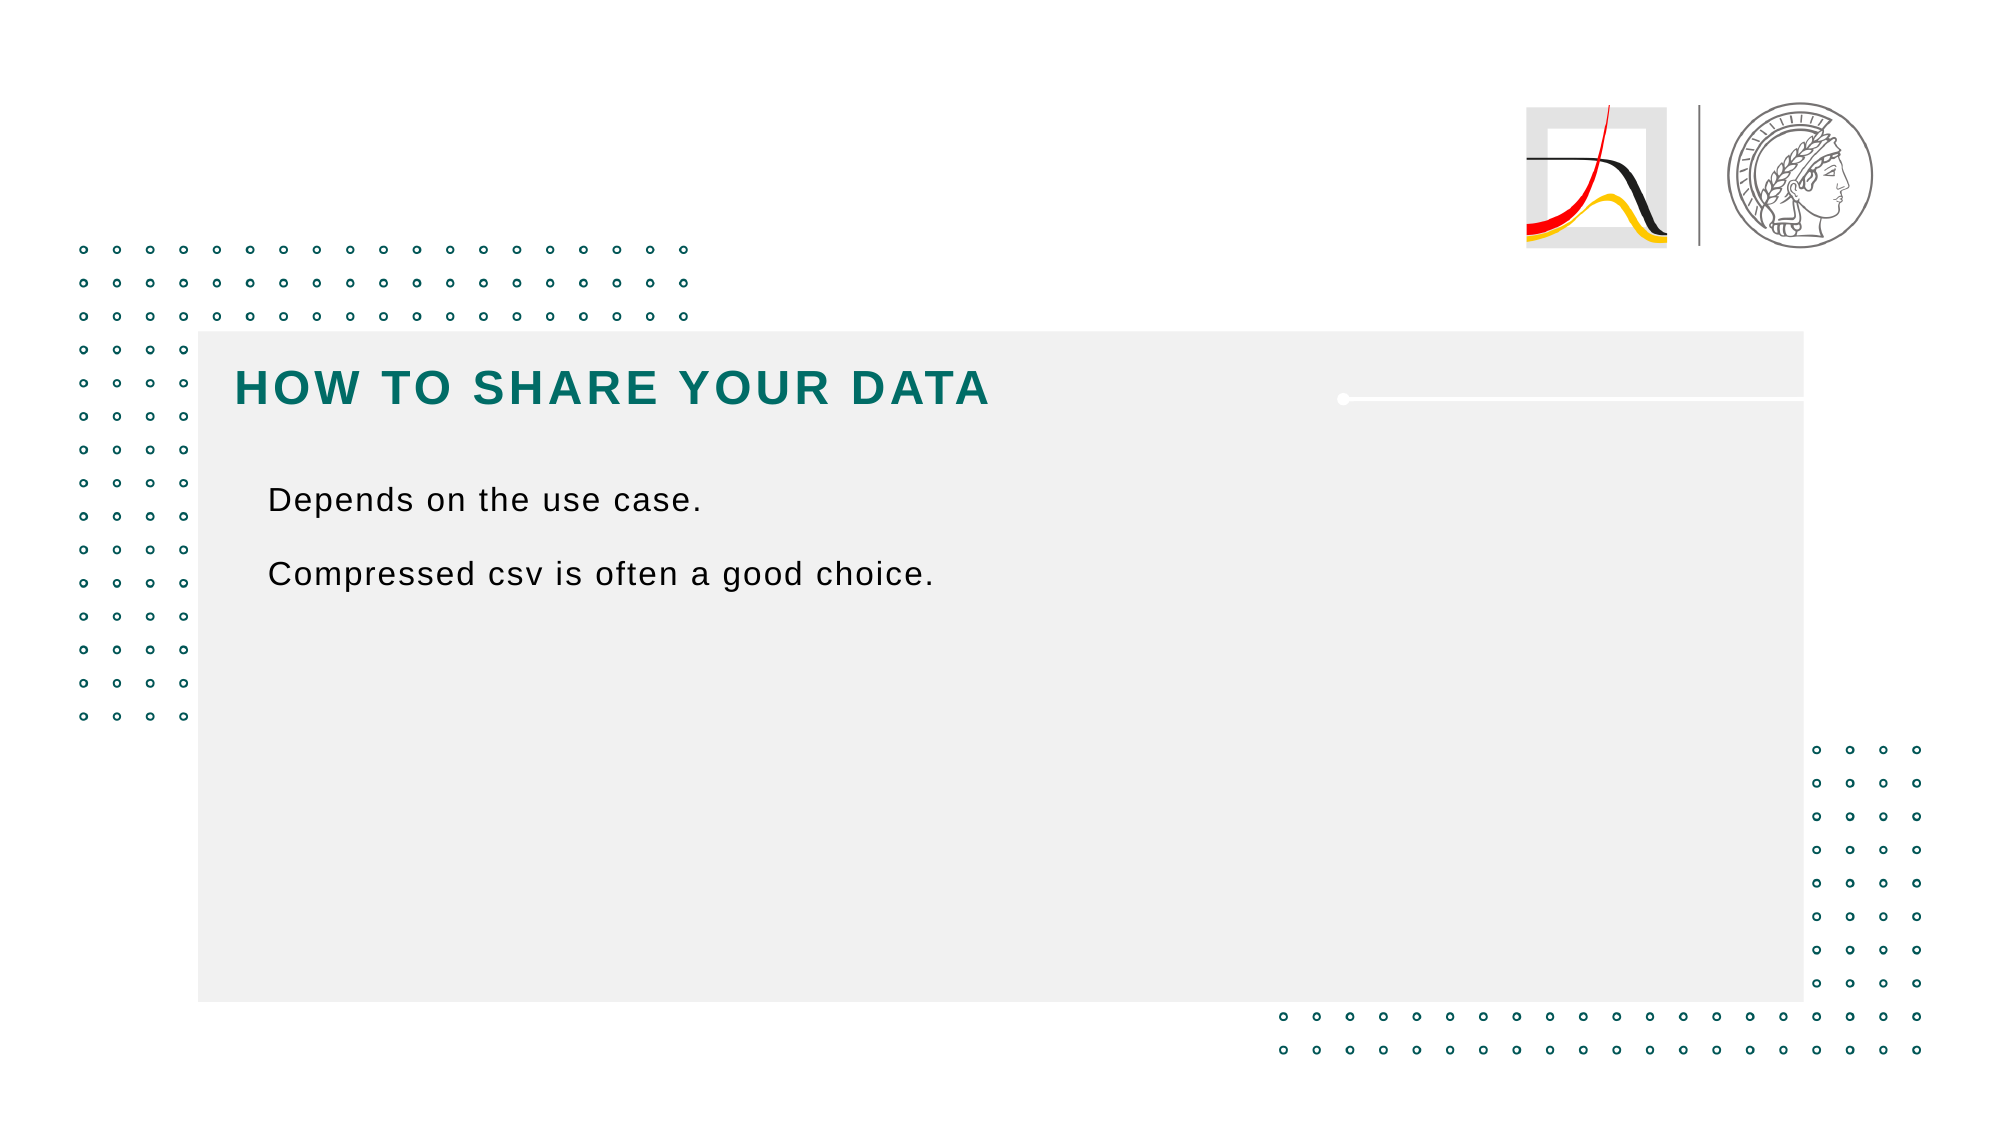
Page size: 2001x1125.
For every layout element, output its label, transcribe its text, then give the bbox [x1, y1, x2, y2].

title How to share your data [234, 360, 1764, 449]
text_box Depends on the use case. Compressed csv is often a good choice. [253, 473, 1729, 1003]
picture [0, 0, 2001, 1125]
